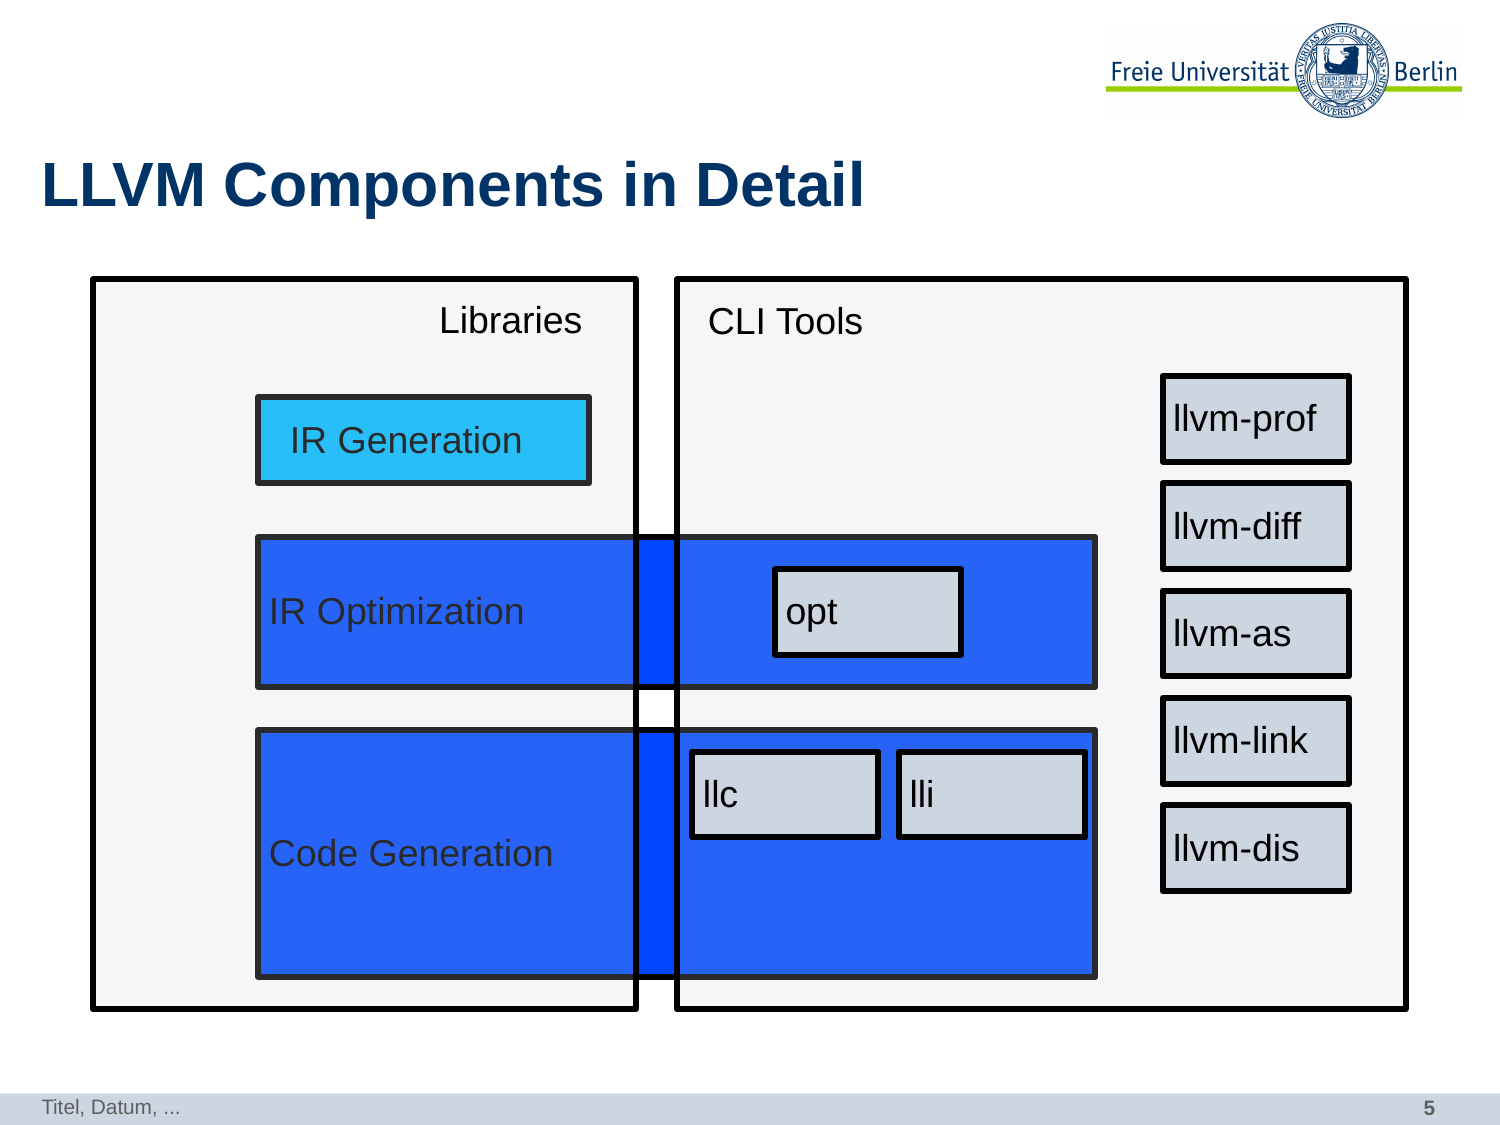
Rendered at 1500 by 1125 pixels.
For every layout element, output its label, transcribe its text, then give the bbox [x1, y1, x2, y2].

text_box [676, 279, 1406, 1010]
text_box llvm-as [1162, 590, 1349, 677]
text_box llvm-link [1162, 697, 1349, 784]
picture [1106, 23, 1462, 118]
text_box IR Optimization [636, 536, 676, 688]
text_box llvm-dis [1162, 805, 1349, 892]
text_box Libraries [439, 299, 615, 344]
text_box Code Generation [636, 730, 676, 978]
text_box [93, 279, 636, 1010]
text_box lli [899, 751, 1086, 838]
text_box llc [692, 751, 879, 838]
text_box llvm-prof [1162, 375, 1349, 462]
title LLVM Components in Detail [41, 148, 1460, 222]
text_box CLI Tools [707, 300, 1013, 345]
text_box opt [775, 569, 962, 655]
text_box llvm-diff [1162, 483, 1349, 570]
